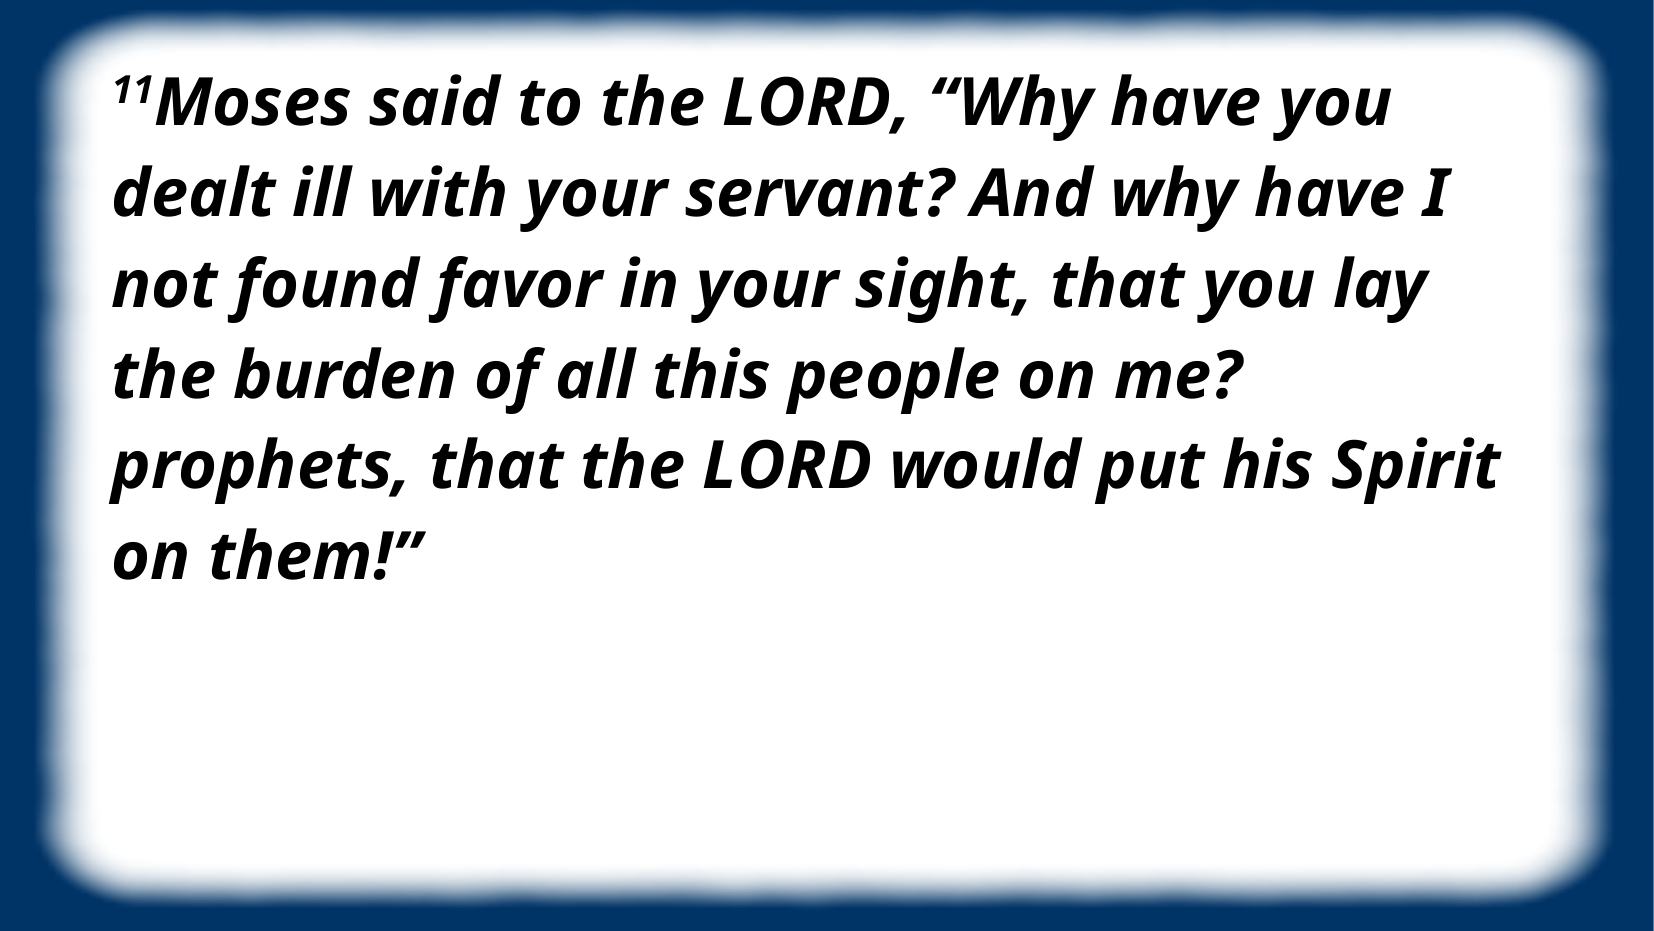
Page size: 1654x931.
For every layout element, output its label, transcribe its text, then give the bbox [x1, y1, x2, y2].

picture [0, 0, 1654, 931]
text_box 11Moses said to the LORD, “Why have you dealt ill with your servant? And why have I not found favor in your sight, that you lay the burden of all this people on me? prophets, that the LORD would put his Spirit on them!” [96, 47, 1537, 506]
